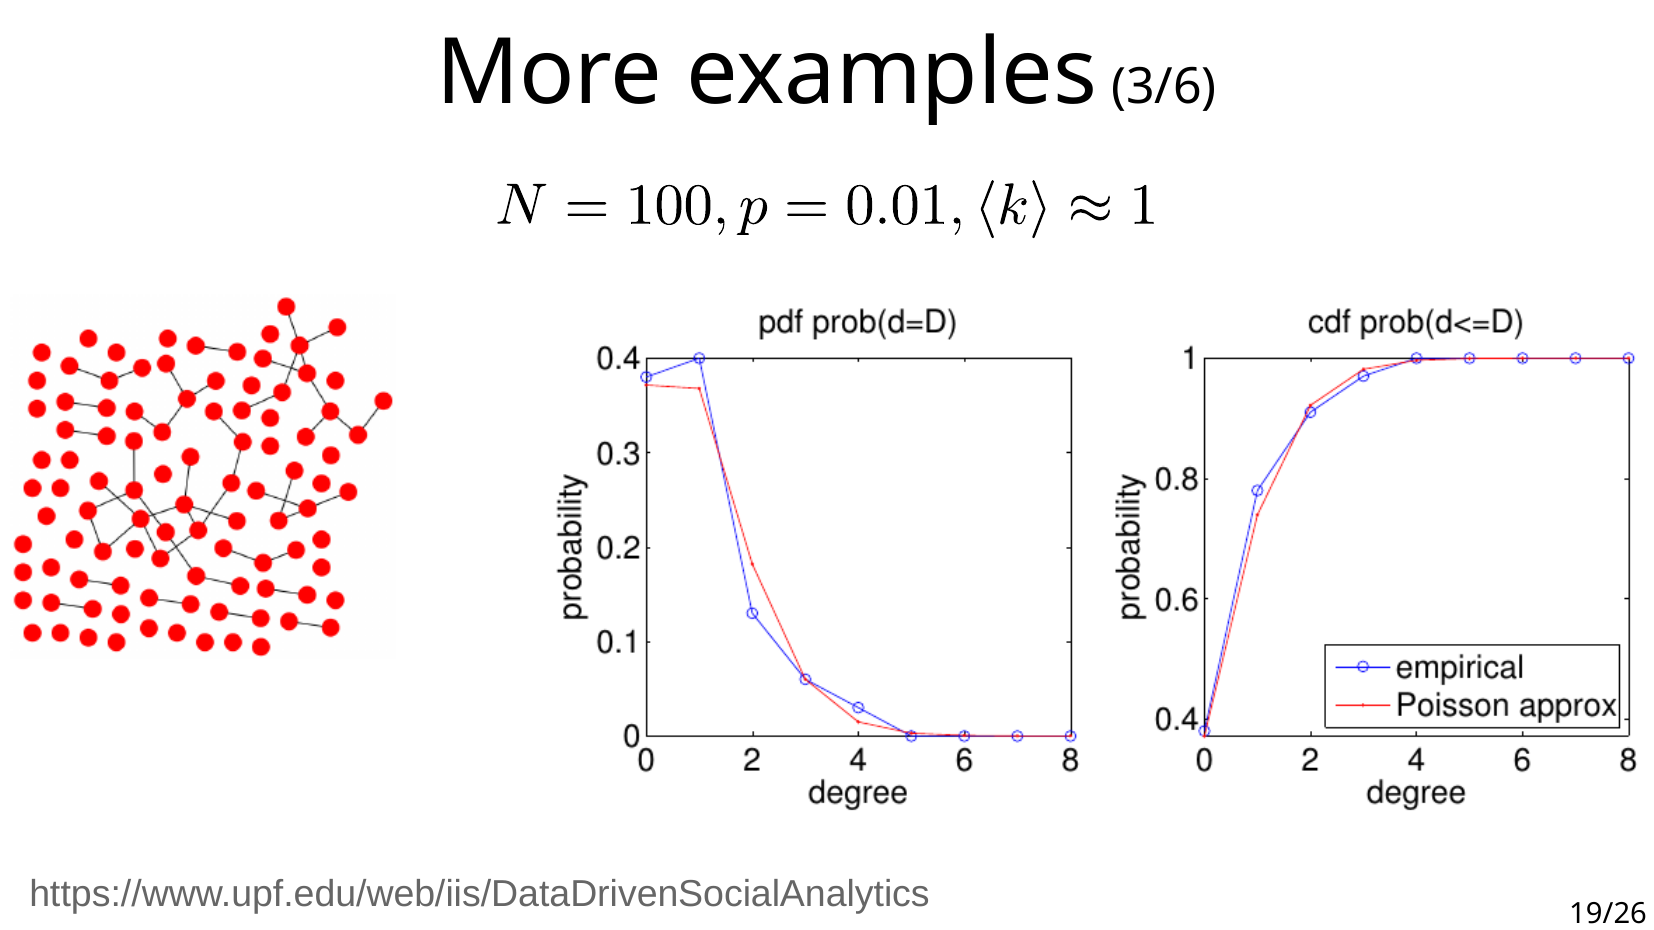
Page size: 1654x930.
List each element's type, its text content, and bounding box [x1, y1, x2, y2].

text_box https://www.upf.edu/web/iis/DataDrivenSocialAnalytics [14, 864, 1051, 922]
picture [0, 275, 1653, 834]
text_box [495, 180, 1159, 239]
title More examples (3/6) [82, 1, 1571, 135]
